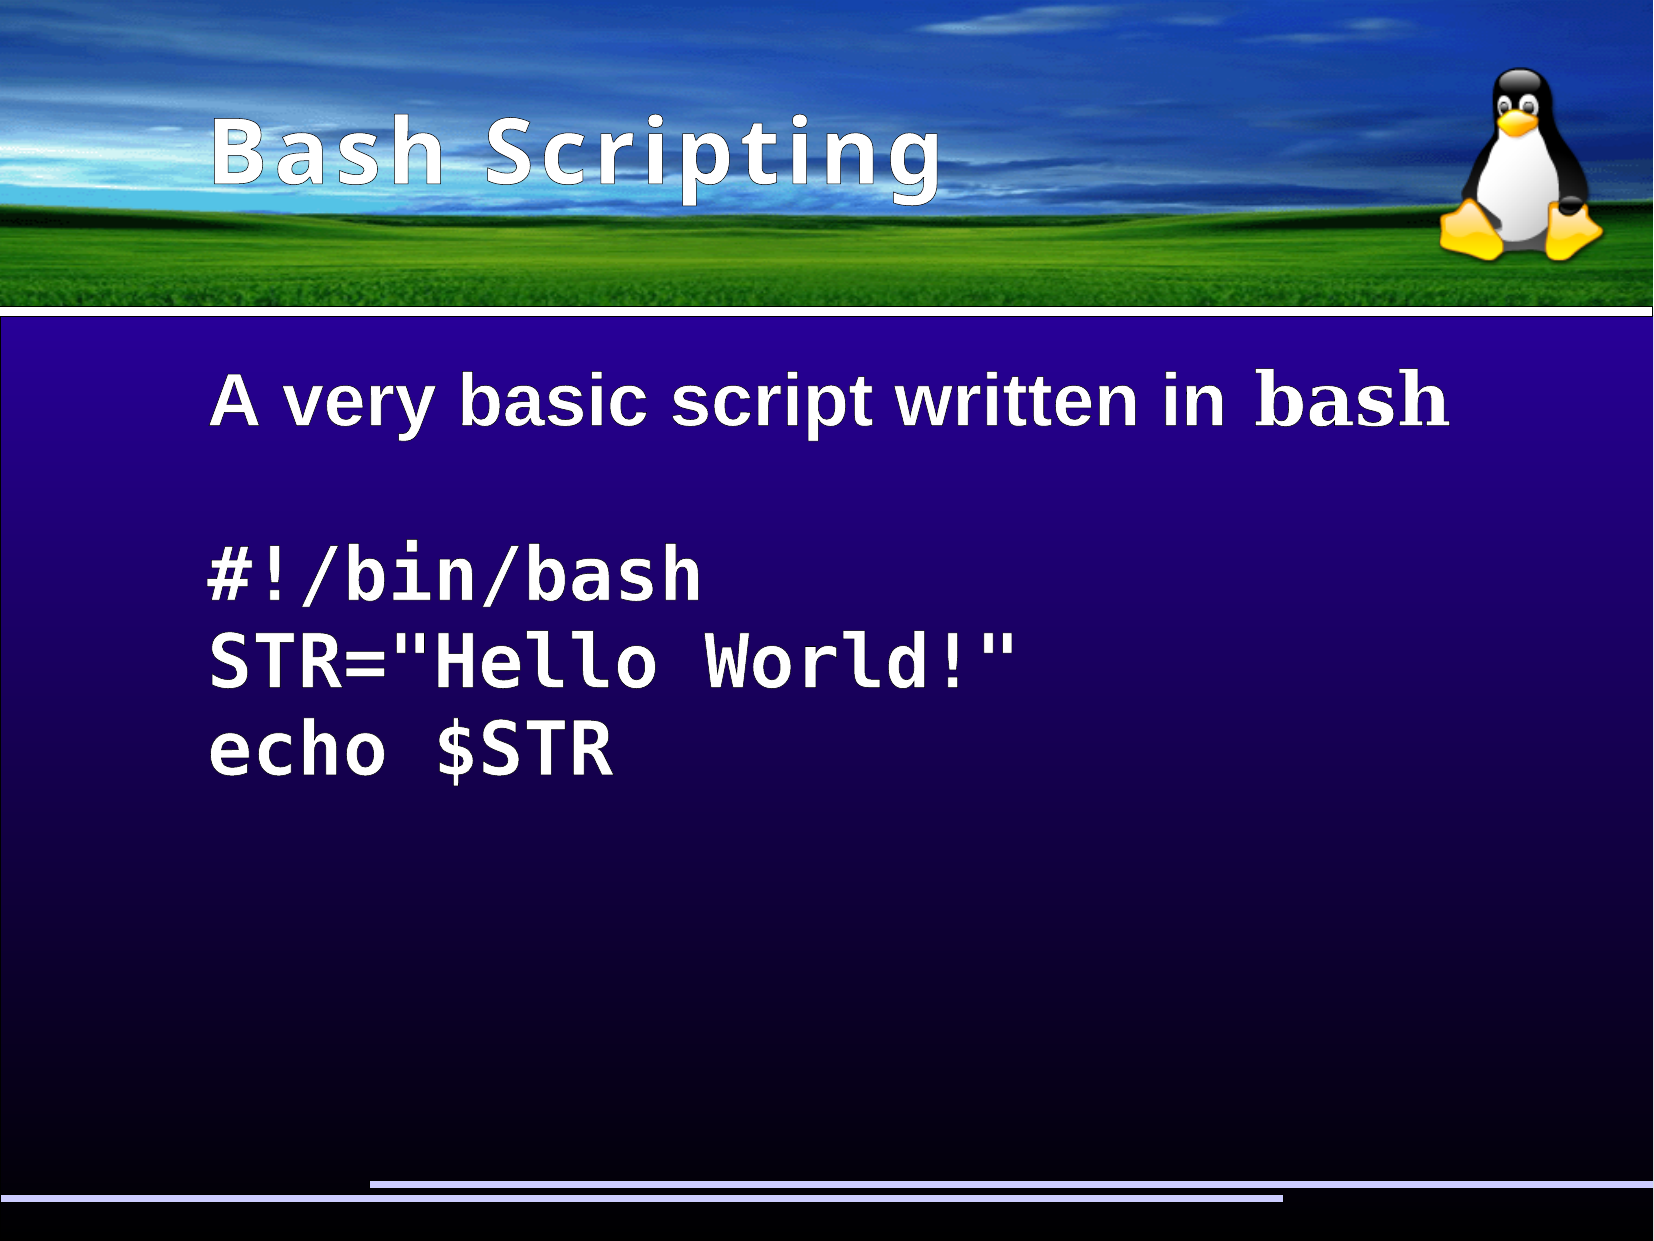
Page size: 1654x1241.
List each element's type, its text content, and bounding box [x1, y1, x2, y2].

picture [0, 0, 1653, 306]
text_box [0, 306, 1653, 1241]
text_box A very basic script written in bash #!/bin/bash STR="Hello World!" echo $STR [62, 355, 1565, 1028]
title Bash Scripting [206, 44, 1416, 252]
